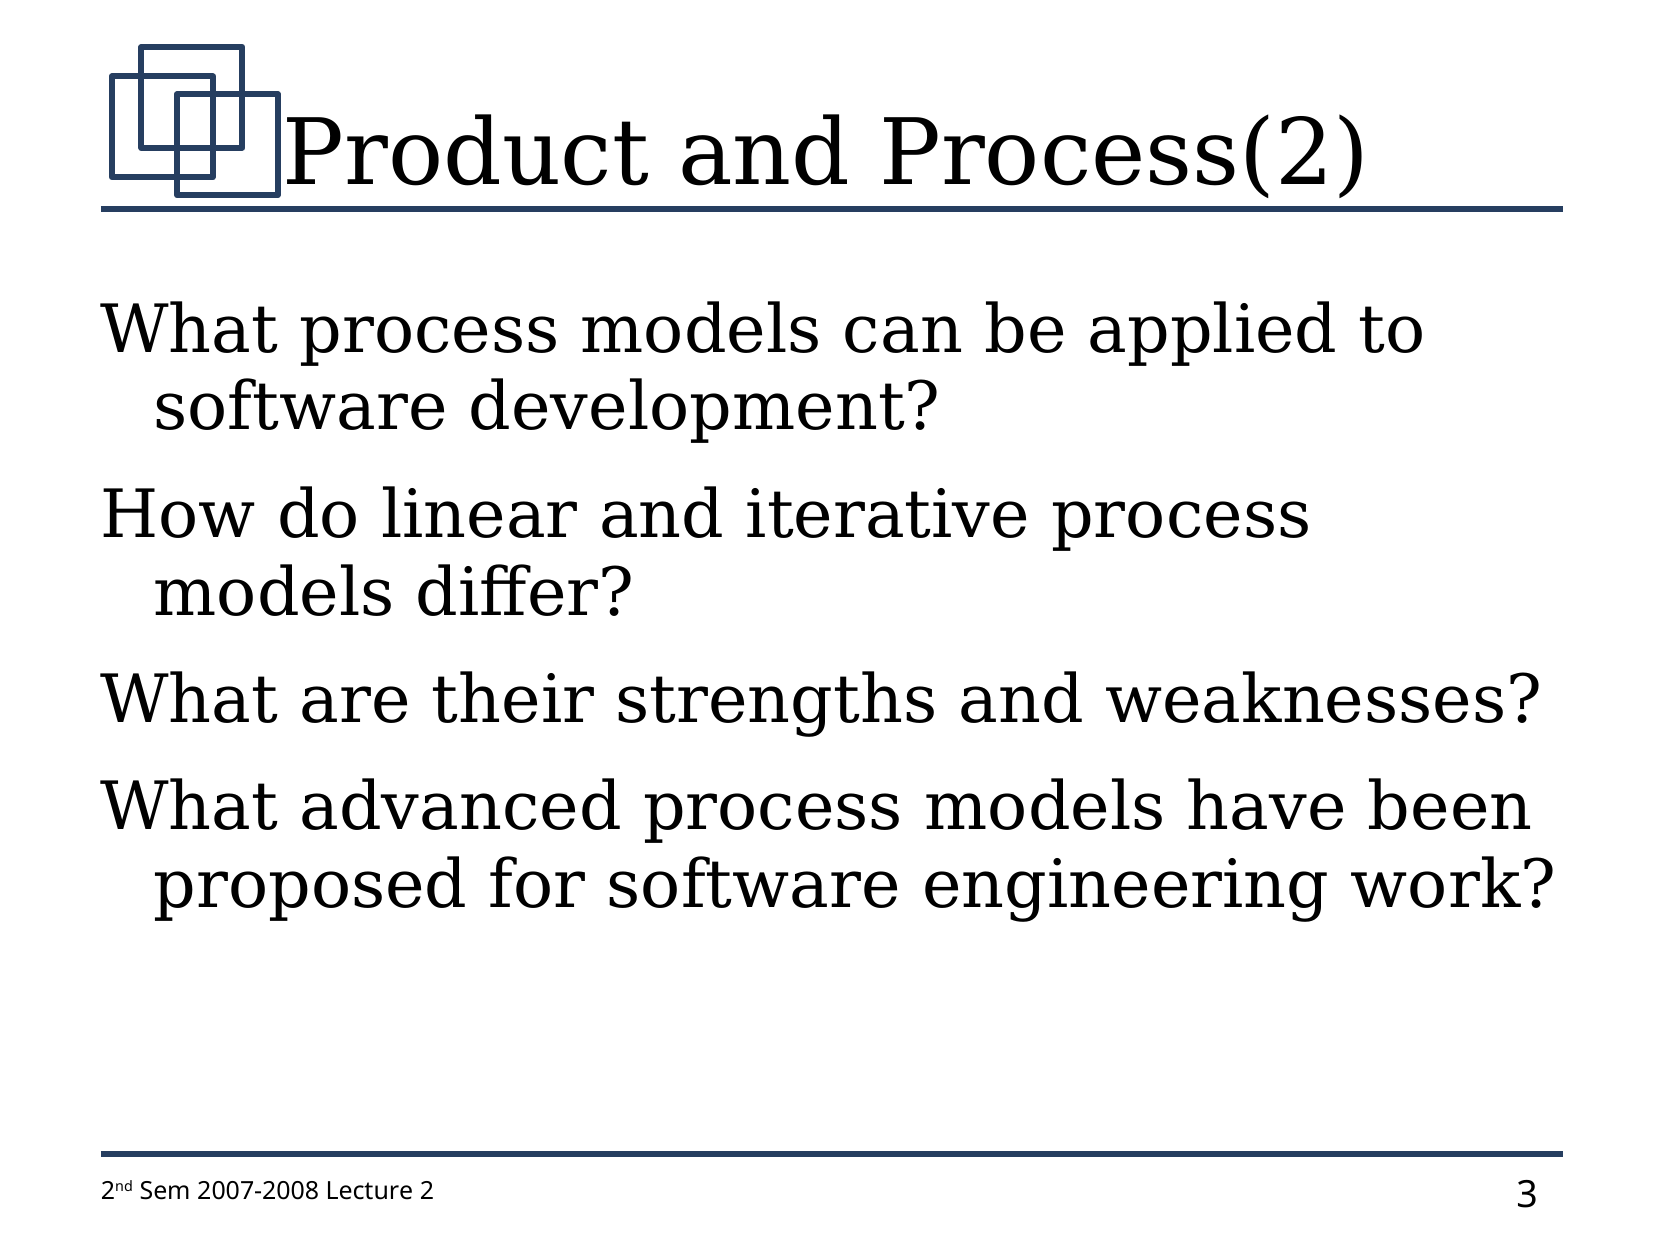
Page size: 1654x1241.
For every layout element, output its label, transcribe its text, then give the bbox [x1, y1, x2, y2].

title Product and Process(2) [82, 49, 1571, 257]
list What process models can be applied to software development? How do linear and iterative process models differ? What are their strengths and weaknesses? What advanced process models have been proposed for software engineering work? [82, 290, 1571, 1109]
